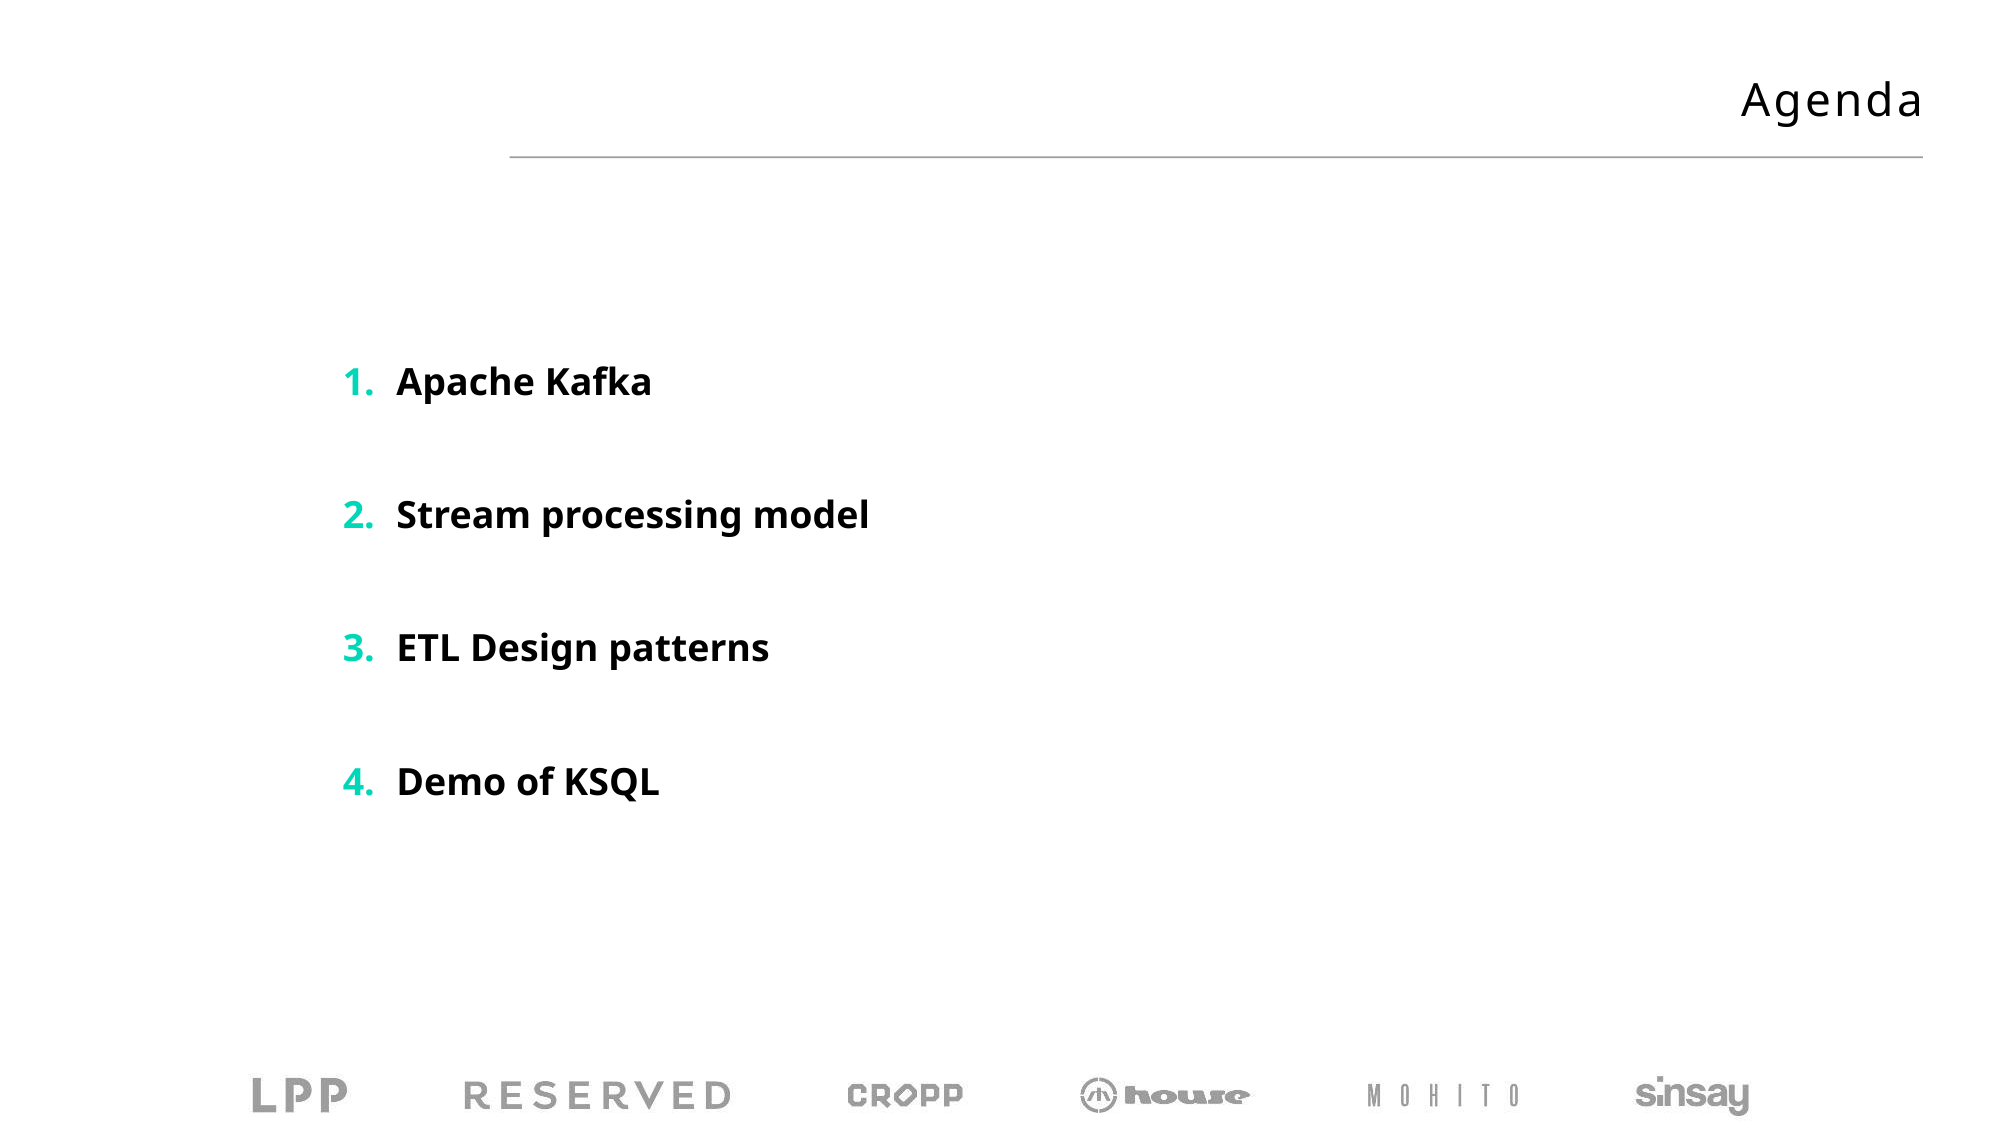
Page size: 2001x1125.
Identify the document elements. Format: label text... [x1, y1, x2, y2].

list Apache Kafka Stream processing model ETL Design patterns Demo of KSQL [328, 345, 1288, 898]
title Agenda [421, 57, 1923, 159]
picture [0, 1065, 2000, 1125]
